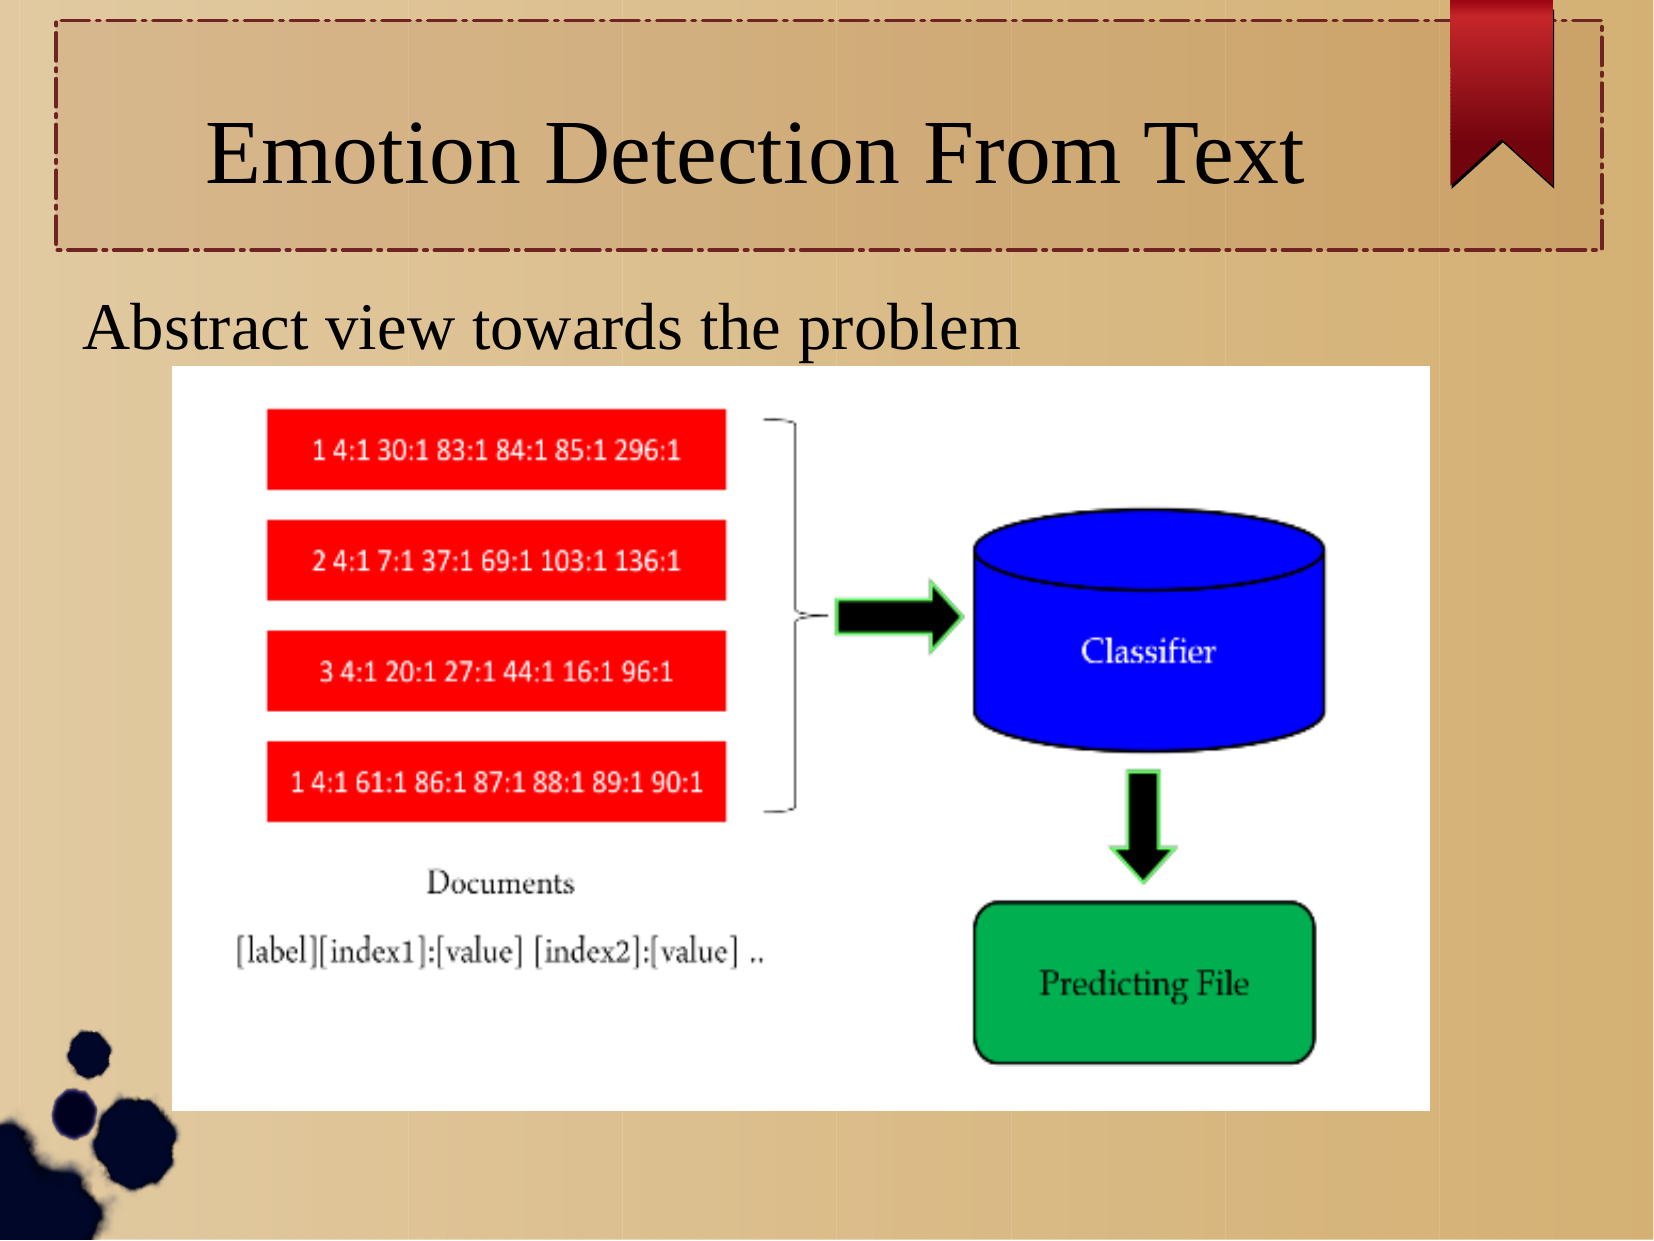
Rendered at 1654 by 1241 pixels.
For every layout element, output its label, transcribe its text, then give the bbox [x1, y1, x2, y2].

title Emotion Detection From Text [82, 49, 1453, 257]
picture [172, 366, 1430, 1111]
list Abstract view towards the problem [82, 290, 1538, 1010]
